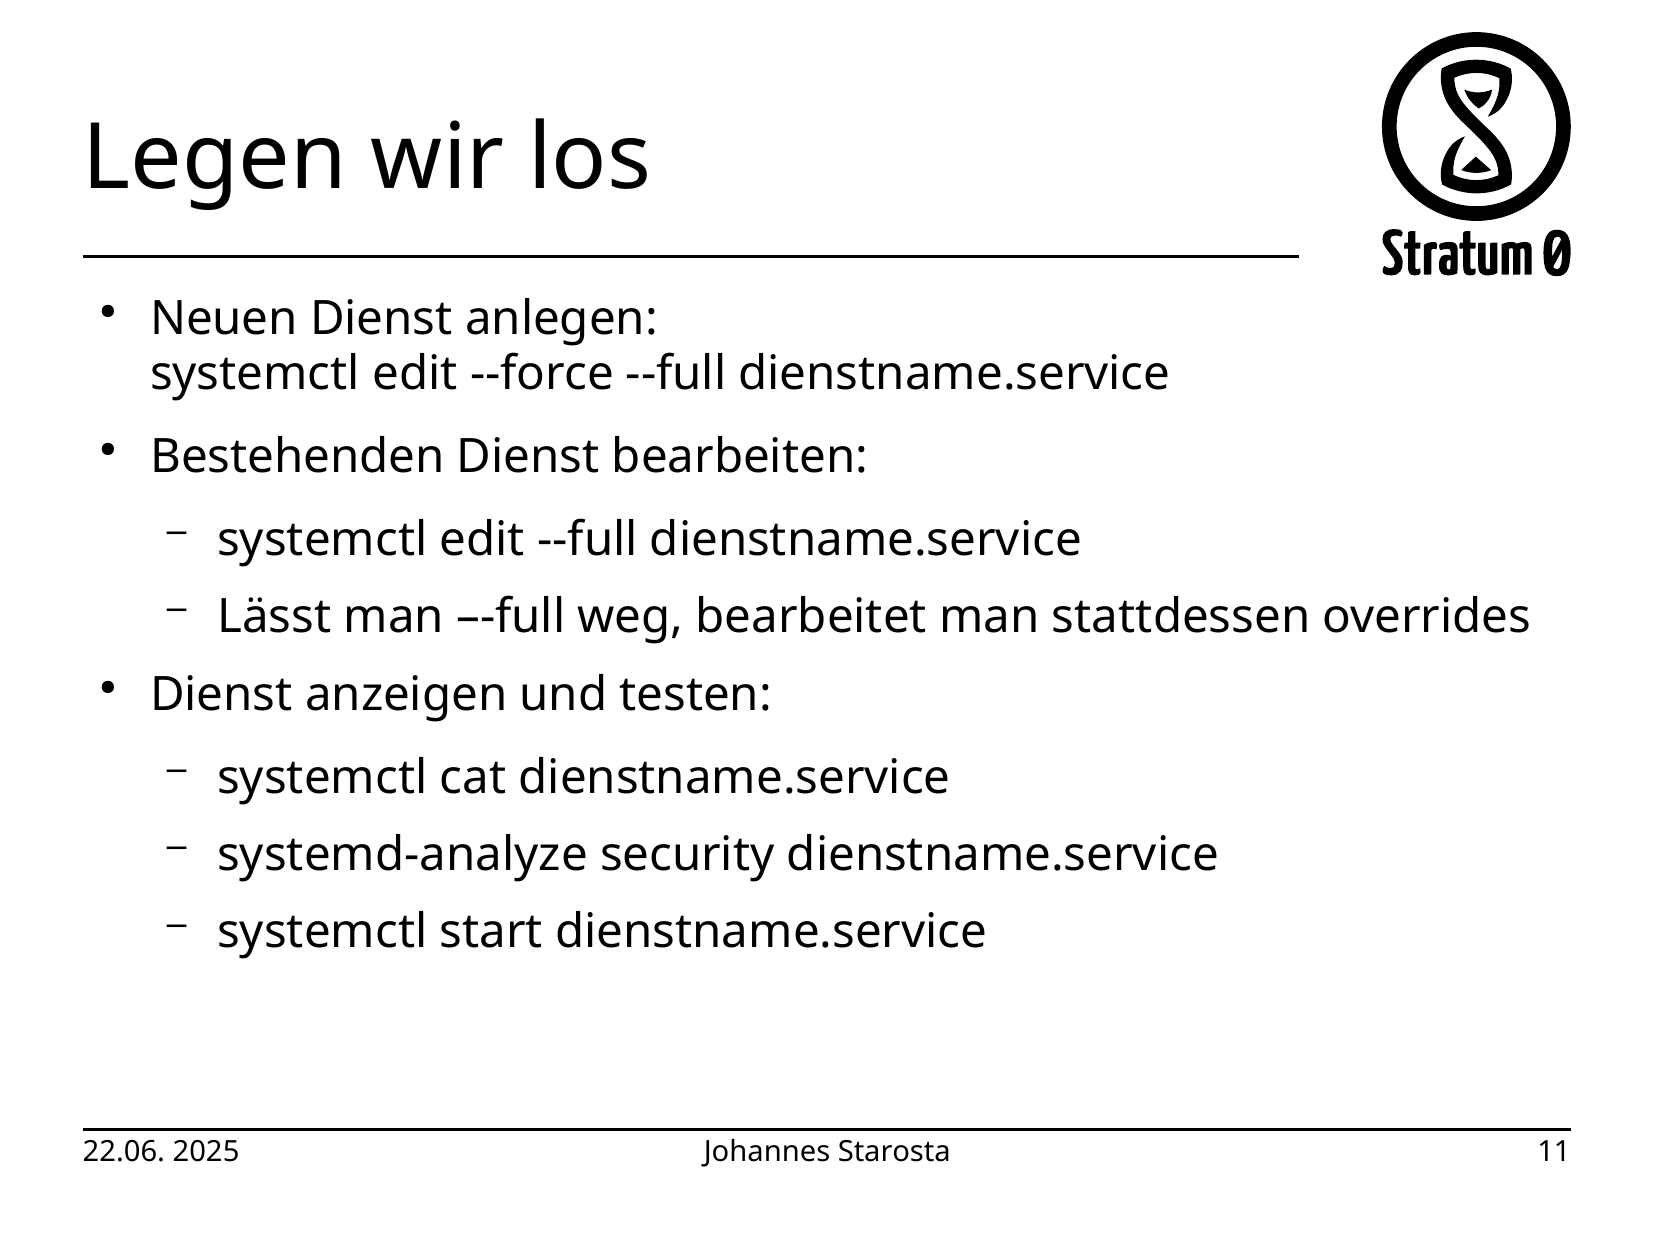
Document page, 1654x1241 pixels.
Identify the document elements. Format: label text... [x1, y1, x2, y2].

list Neuen Dienst anlegen: systemctl edit --force --full dienstname.service Bestehenden Dienst bearbeiten: systemctl edit --full dienstname.service Lässt man –-full weg, bearbeitet man stattdessen overrides Dienst anzeigen und testen: systemctl cat dienstname.service systemd-analyze security dienstname.service systemctl start dienstname.service [82, 290, 1538, 1010]
title Legen wir los [82, 49, 1300, 257]
